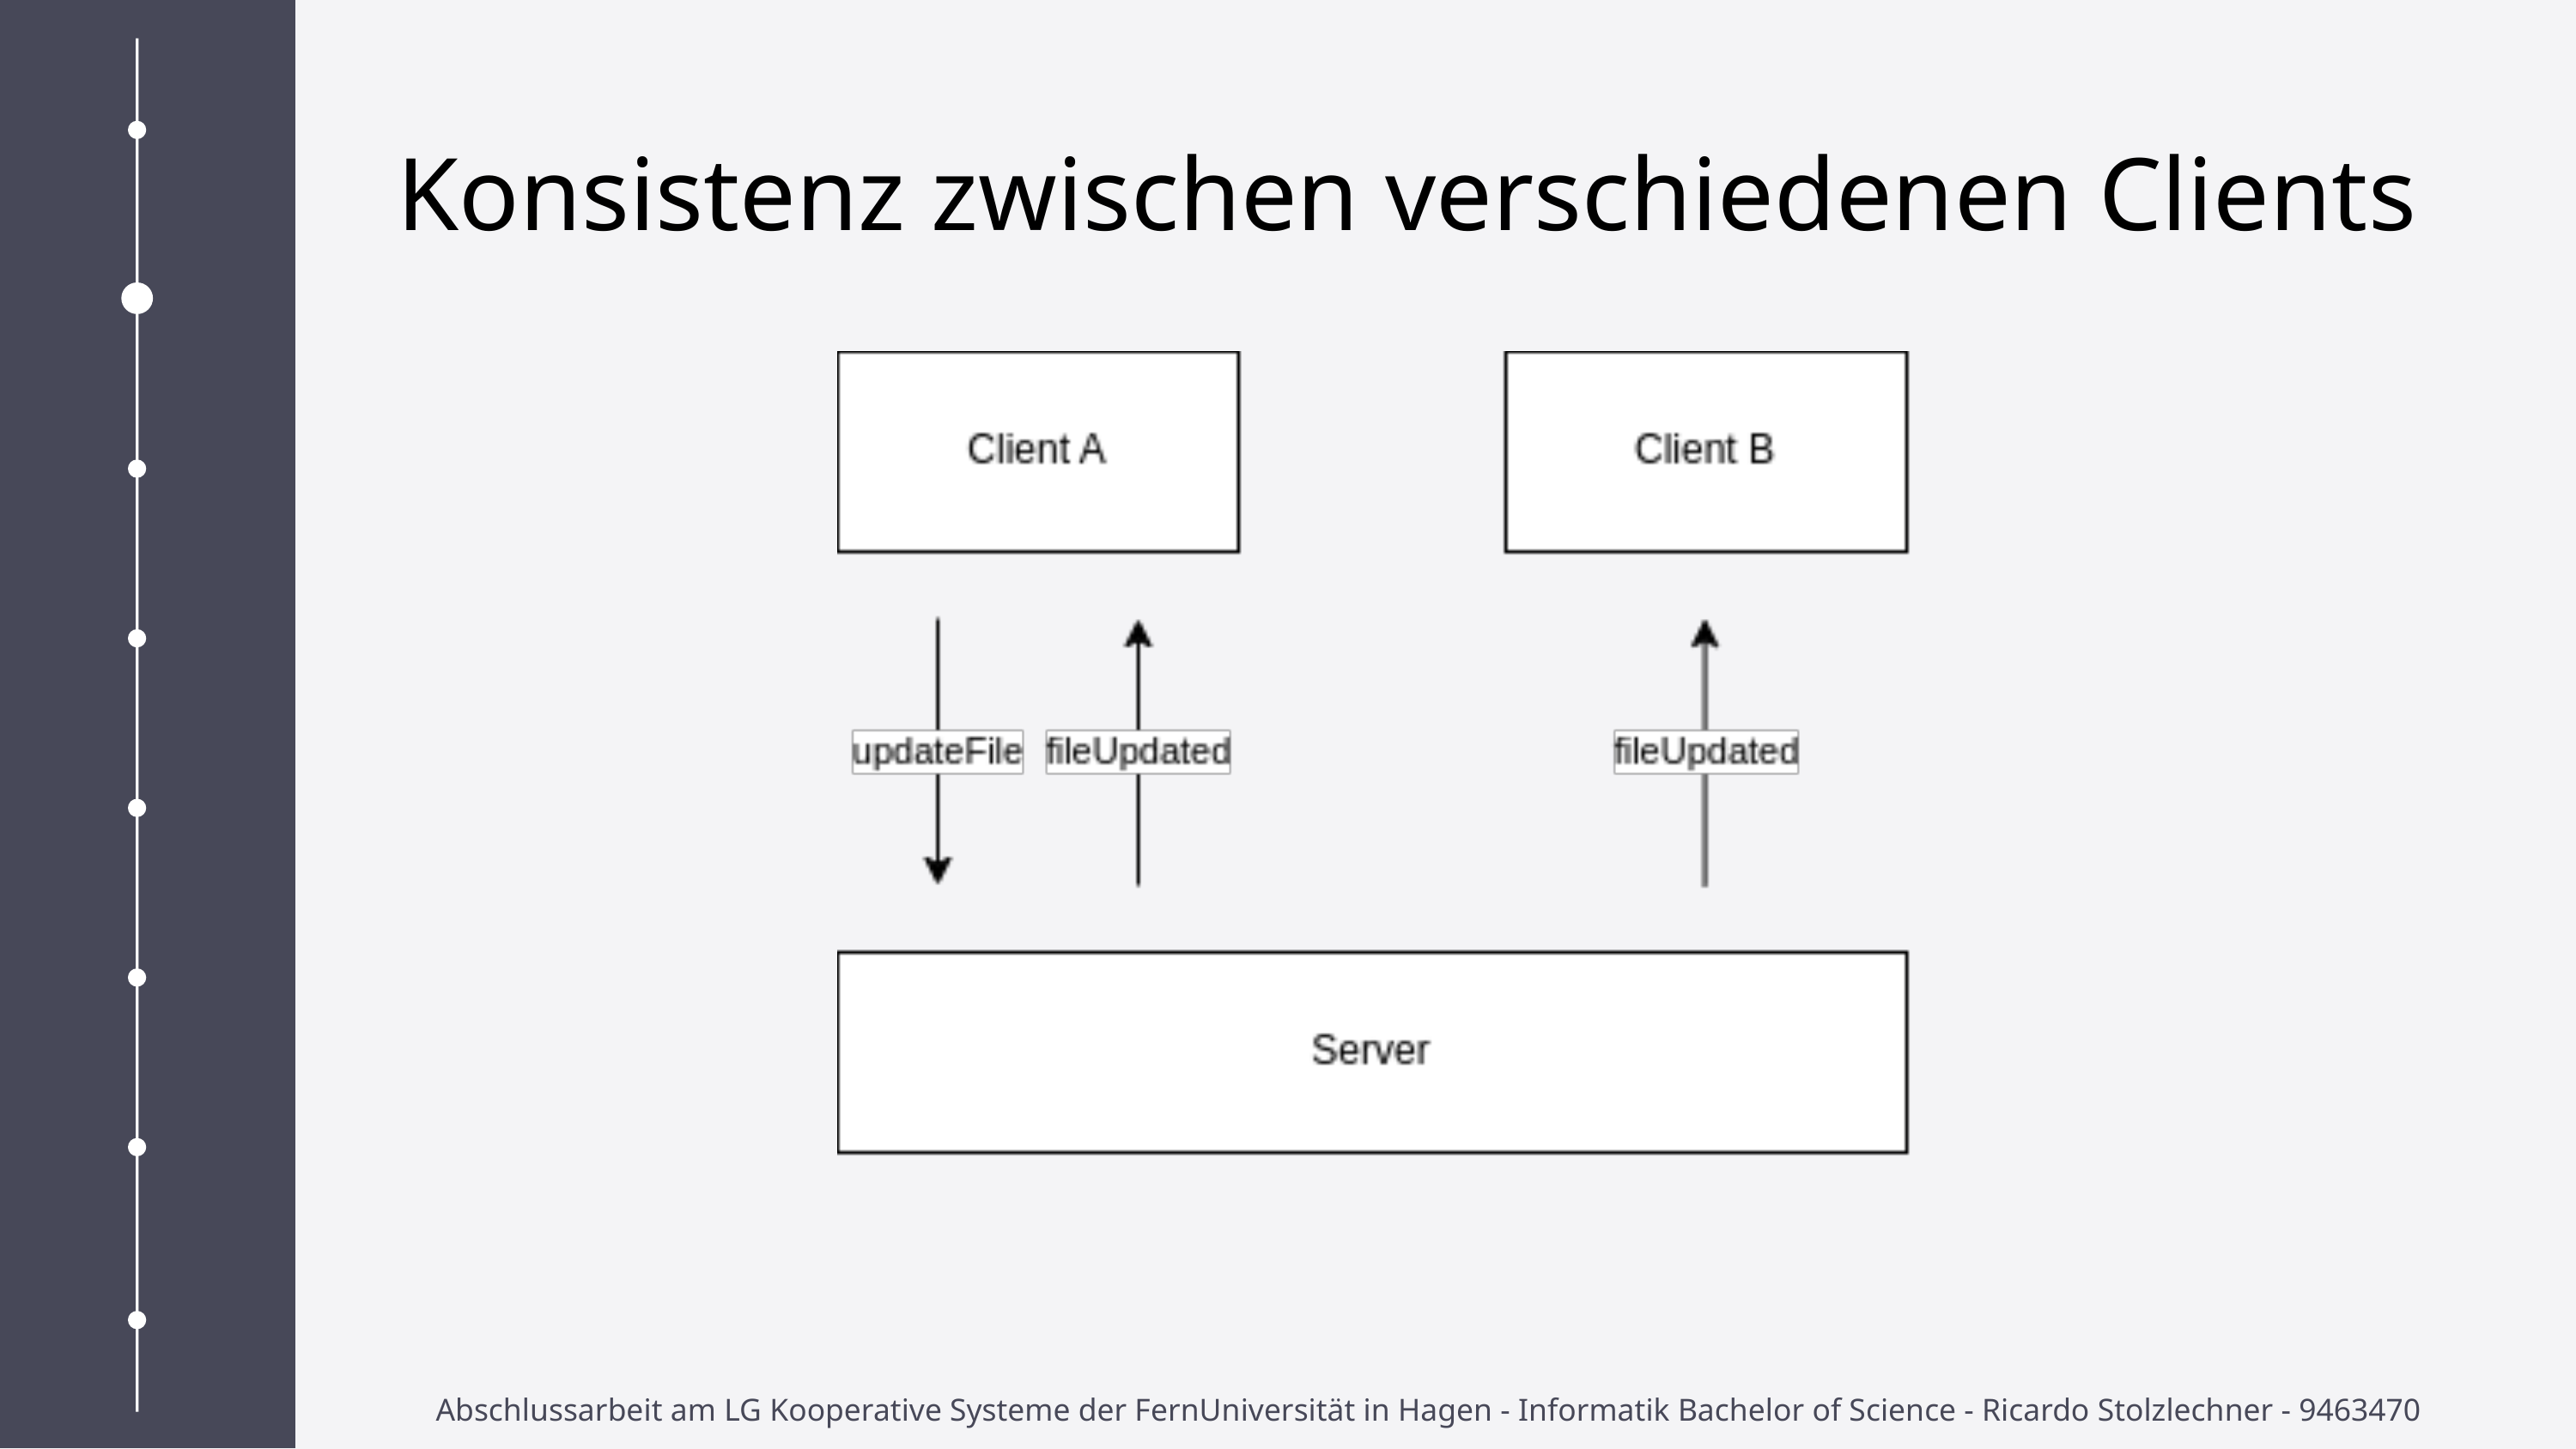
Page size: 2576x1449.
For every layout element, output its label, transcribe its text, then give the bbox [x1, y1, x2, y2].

text_box Konsistenz zwischen verschiedenen Clients [397, 110, 2458, 251]
picture [837, 351, 1913, 1160]
text_box [0, 0, 295, 1448]
text_box Abschlussarbeit am LG Kooperative Systeme der FernUniversität in Hagen - Informatik Bachelor of Science - Ricardo Stolzlechner - 9463470 [356, 1384, 2501, 1428]
